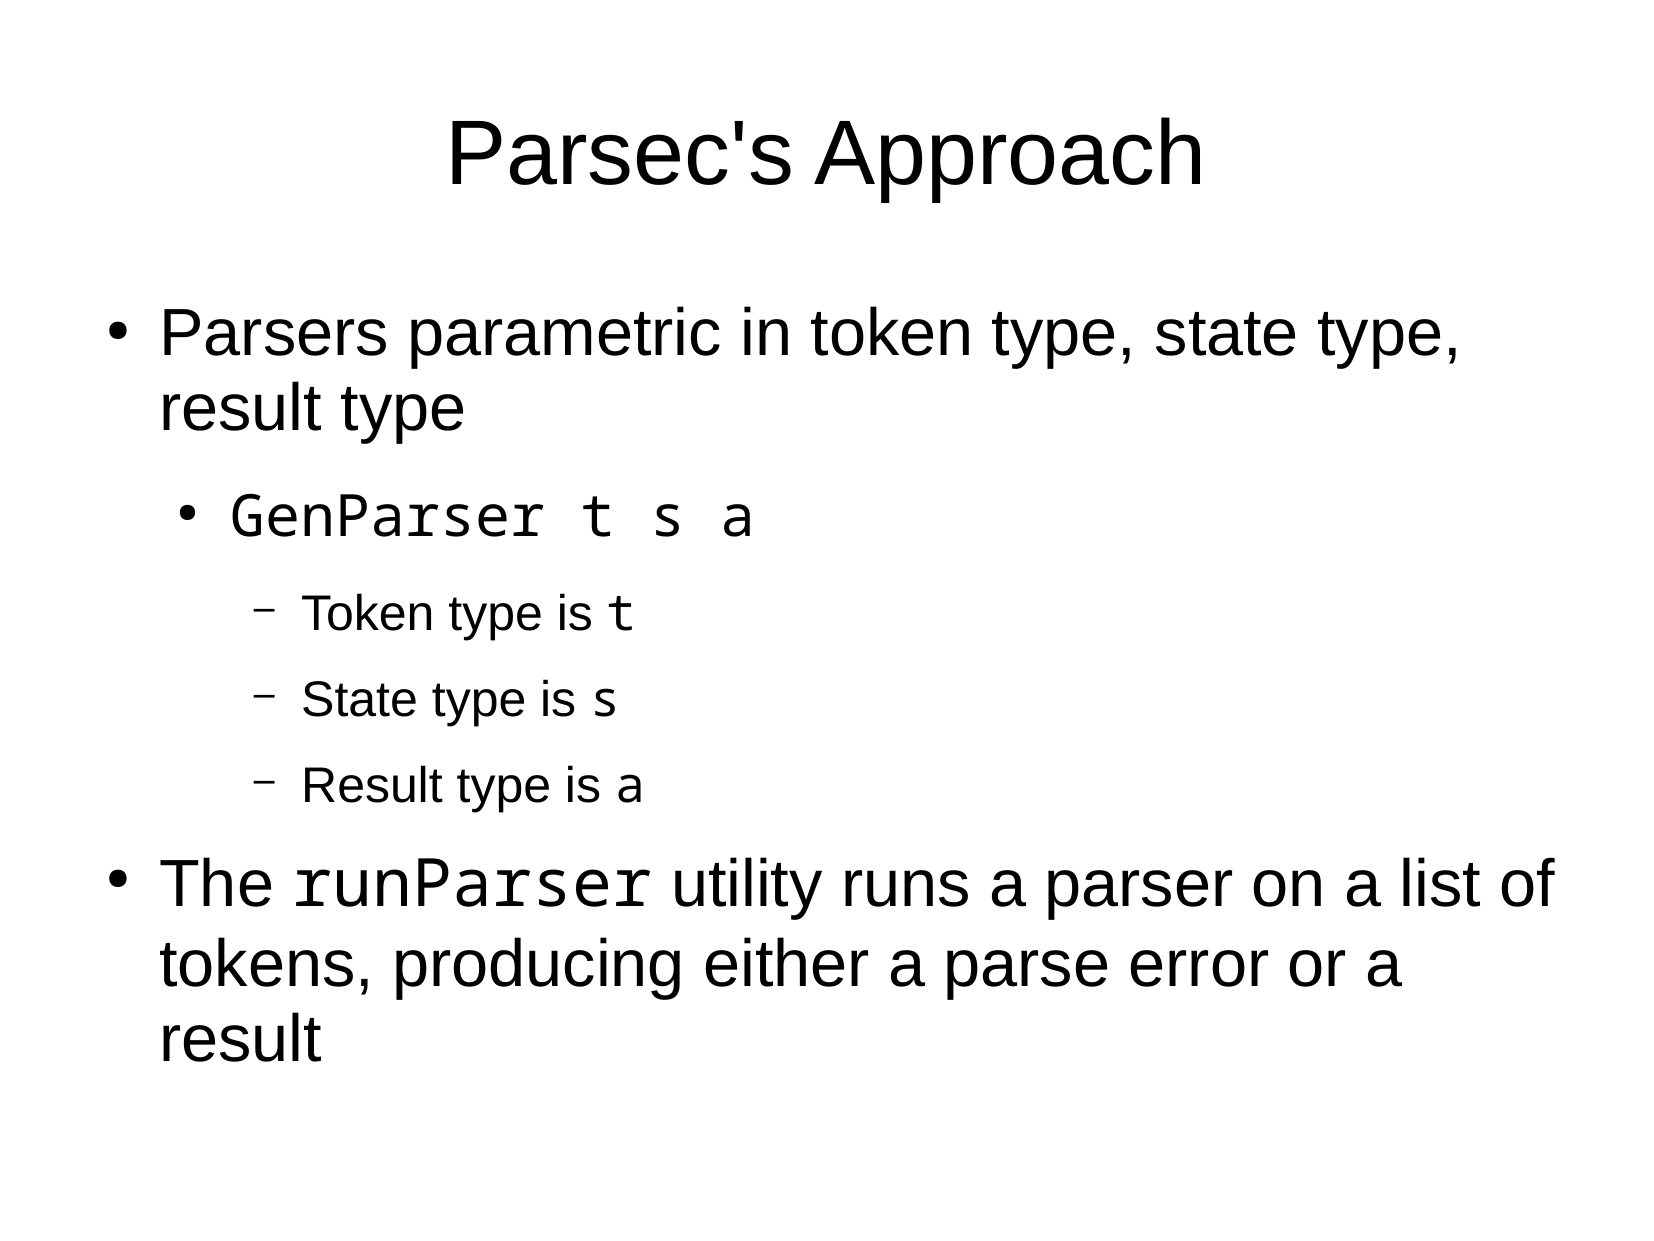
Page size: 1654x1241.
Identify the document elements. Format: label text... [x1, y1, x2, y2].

list Parsers parametric in token type, state type, result type GenParser t s a Token type is t State type is s Result type is a The runParser utility runs a parser on a list of tokens, producing either a parse error or a result [88, 295, 1577, 1114]
title Parsec's Approach [82, 56, 1571, 250]
